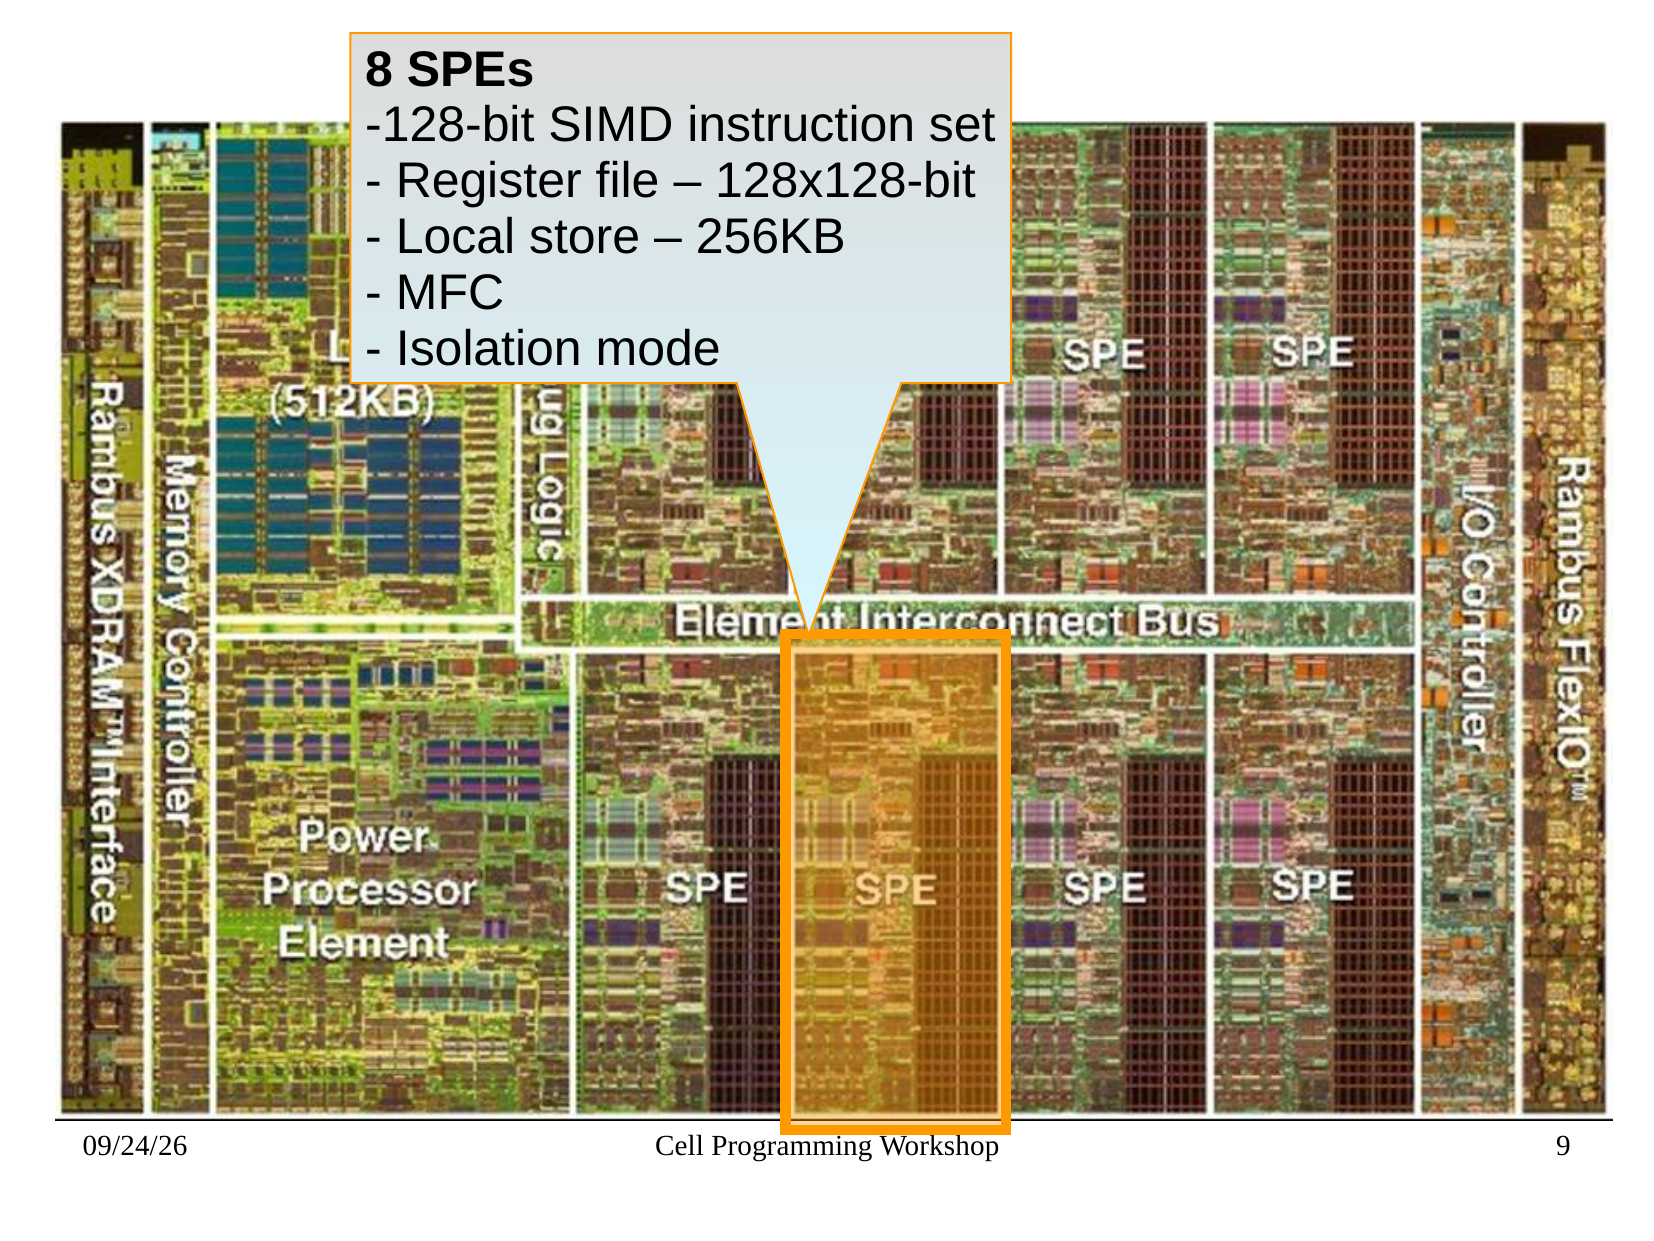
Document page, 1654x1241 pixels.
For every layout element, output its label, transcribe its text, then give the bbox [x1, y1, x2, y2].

picture [55, 120, 807, 1121]
text_box [785, 633, 1006, 1130]
picture [810, 120, 1613, 1121]
text_box 8 SPEs -128-bit SIMD instruction set - Register file – 128x128-bit - Local store – 256KB - MFC - Isolation mode [350, 33, 1012, 636]
